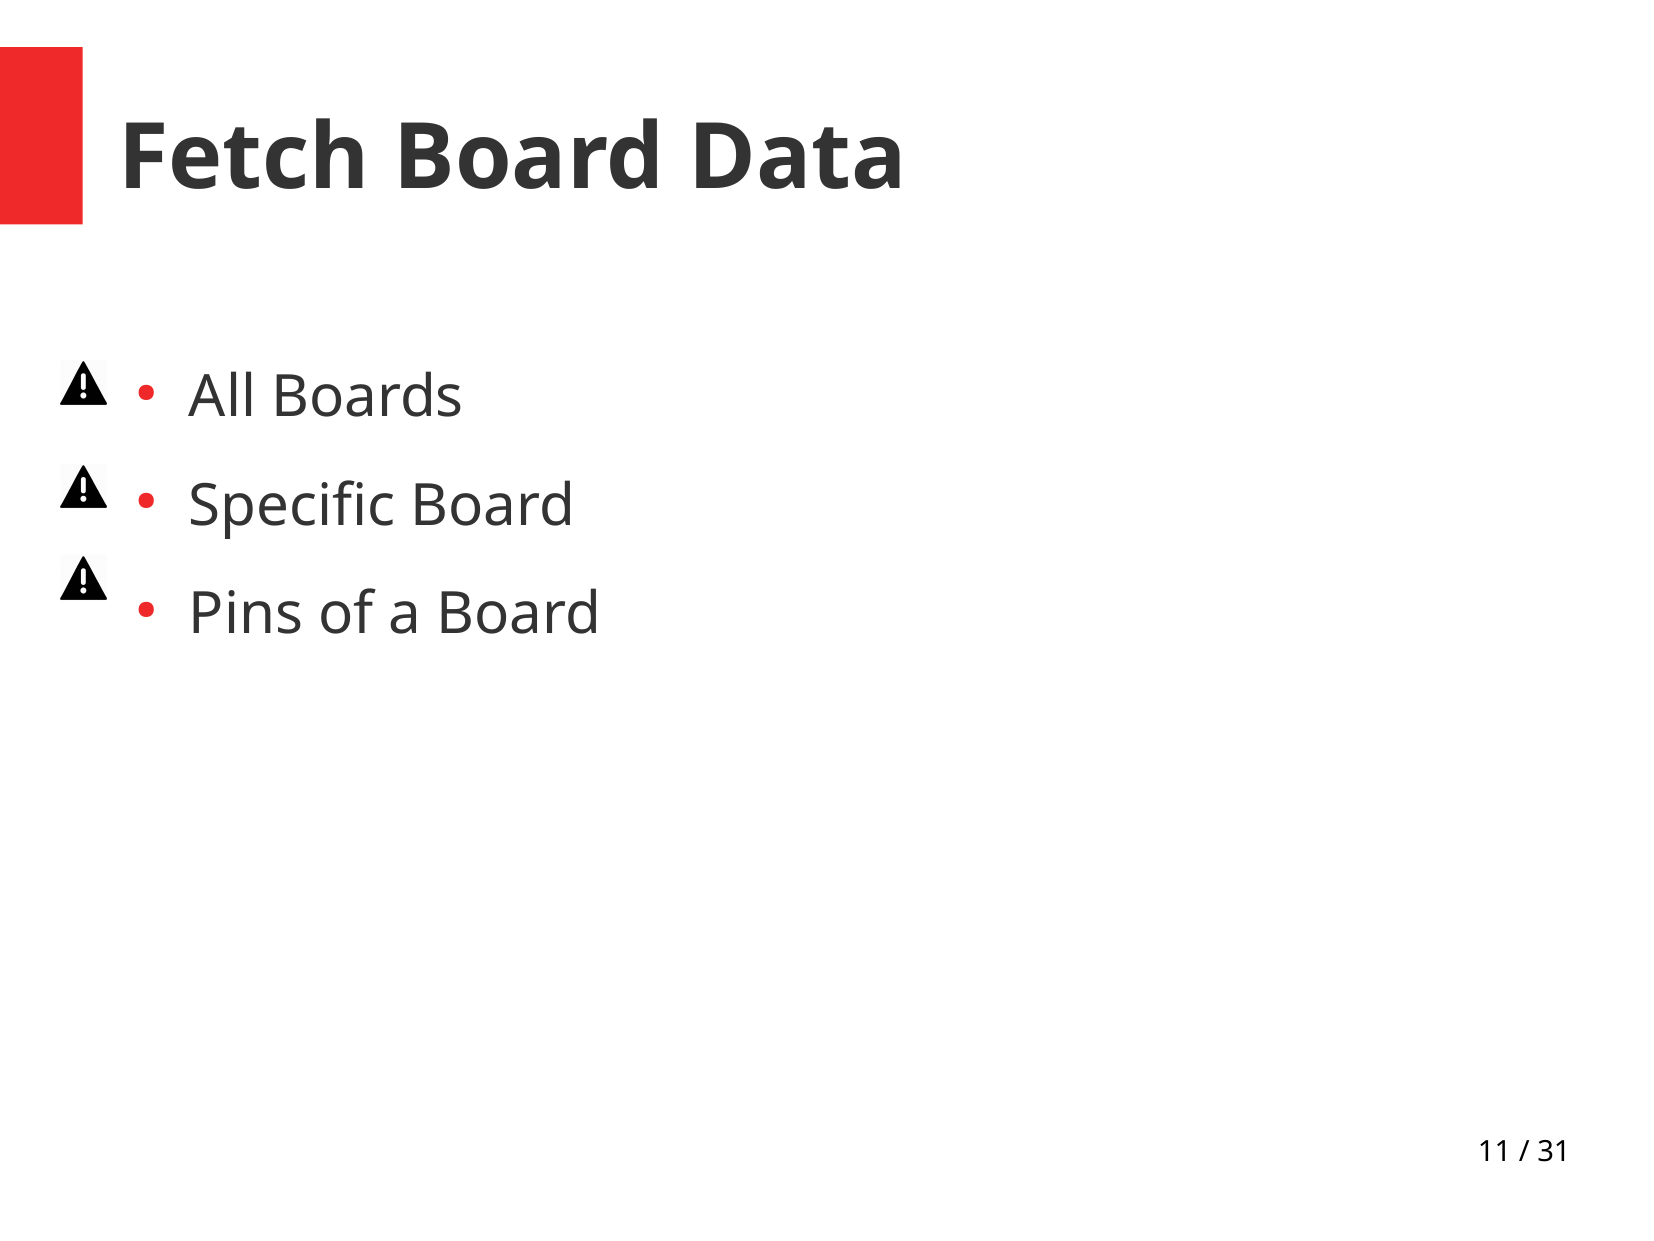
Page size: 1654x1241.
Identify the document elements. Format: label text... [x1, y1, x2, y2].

picture [60, 554, 107, 602]
title Fetch Board Data [118, 49, 1571, 257]
picture [60, 359, 107, 407]
list All Boards Specific Board Pins of a Board [118, 354, 1536, 1074]
picture [60, 463, 107, 511]
